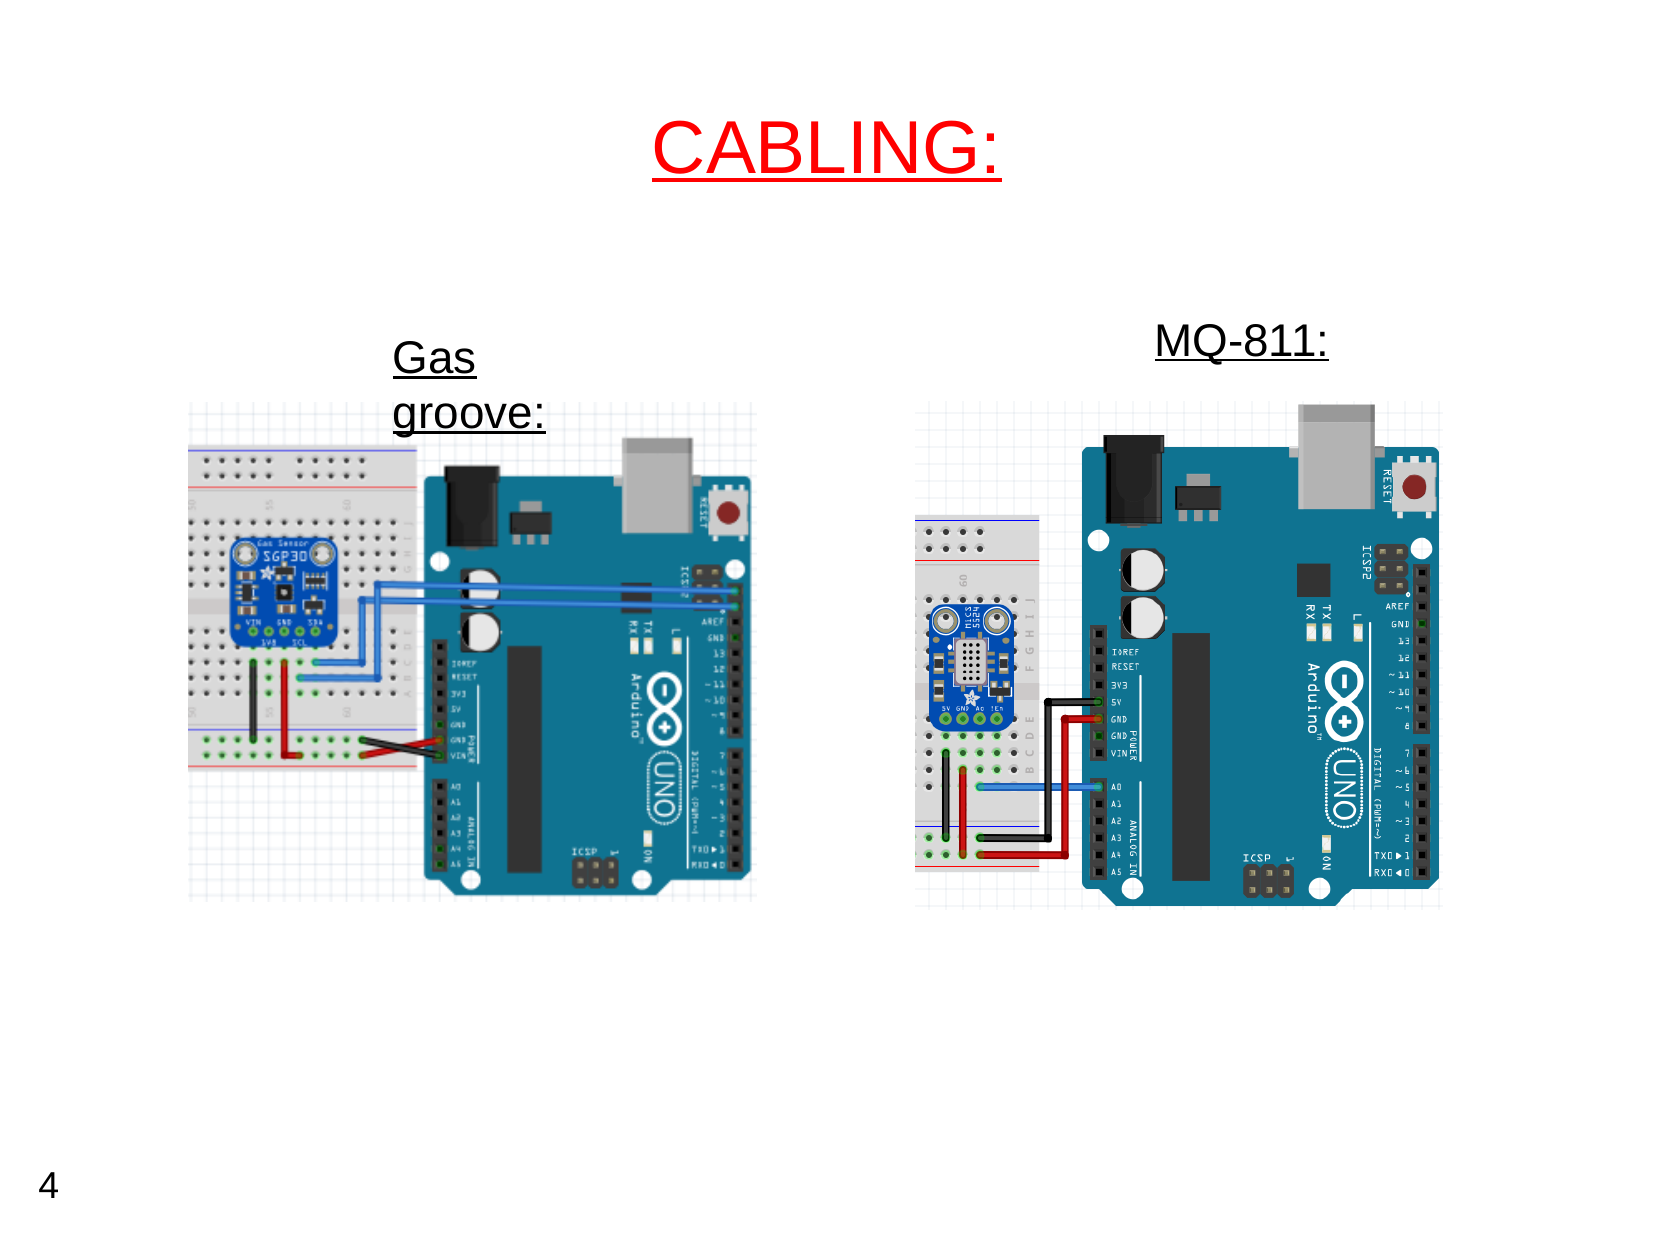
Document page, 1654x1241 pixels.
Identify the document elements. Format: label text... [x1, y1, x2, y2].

text_box MQ-811: [1139, 307, 1365, 378]
text_box 4 [23, 1157, 130, 1218]
text_box CABLING: [0, 91, 1654, 197]
picture [915, 401, 1443, 910]
picture [188, 402, 757, 903]
text_box Gas groove: [342, 320, 627, 446]
